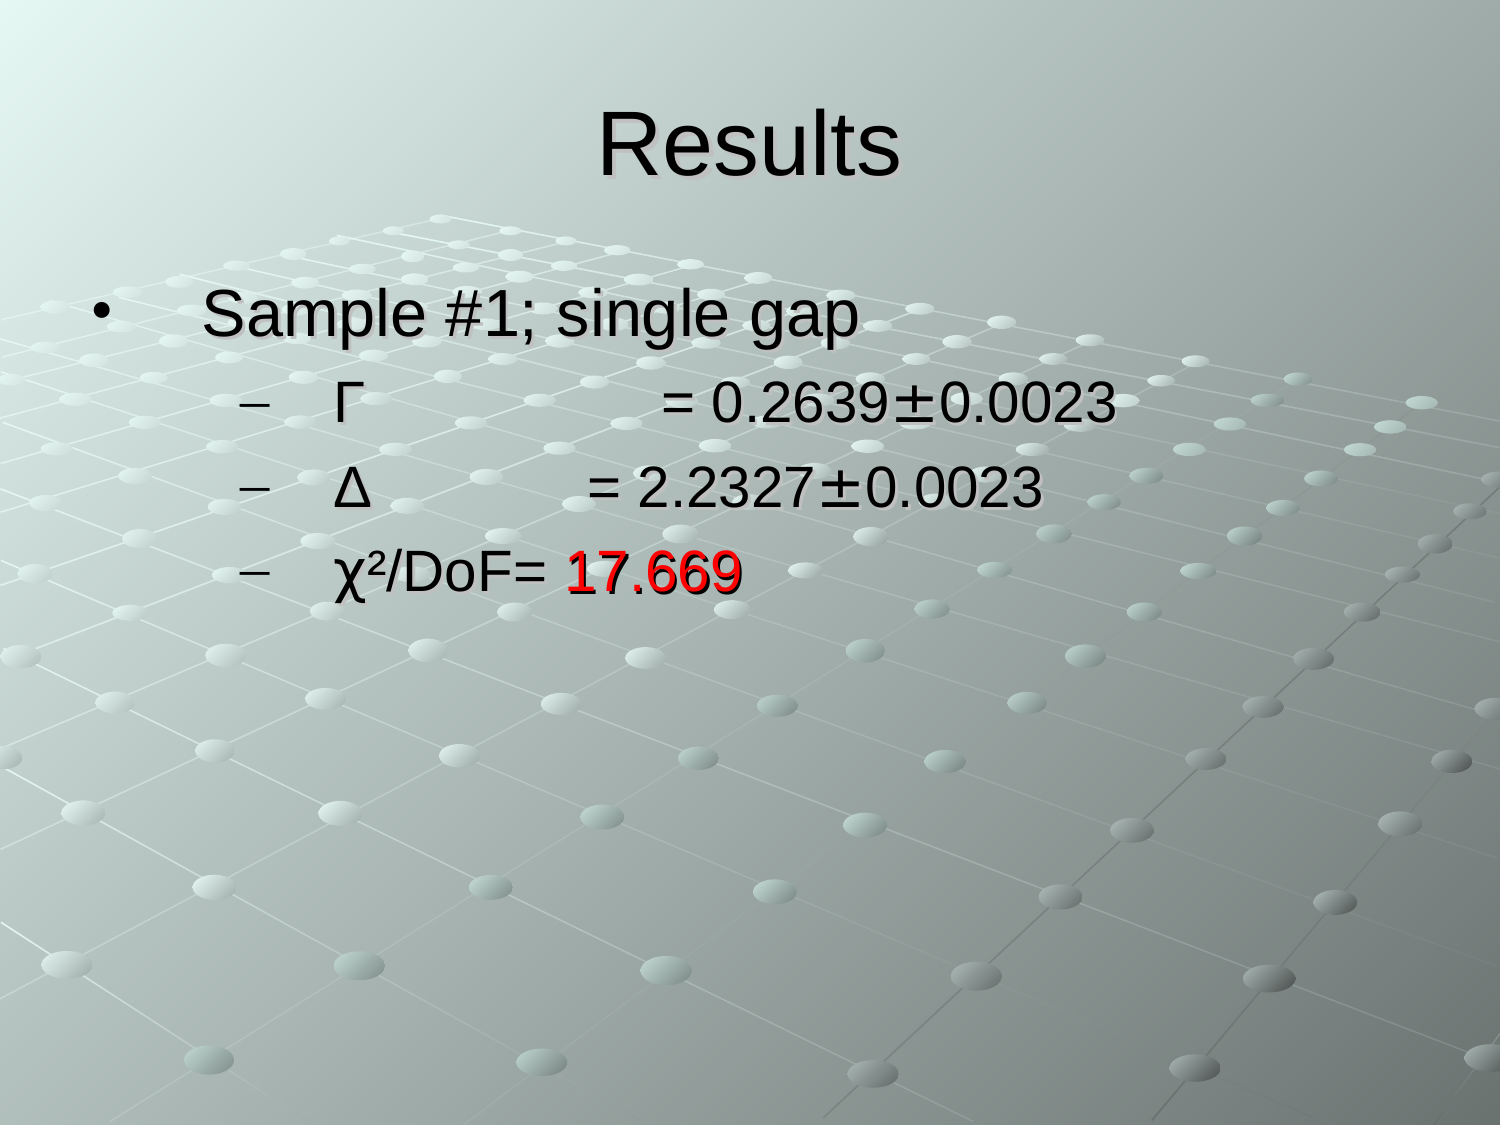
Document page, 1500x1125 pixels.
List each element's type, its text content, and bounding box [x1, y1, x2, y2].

title Results [75, 44, 1425, 233]
list Sample #1; single gap Γ = 0.2639±0.0023 Δ = 2.2327±0.0023 χ²/DoF = 17.669 [75, 262, 1425, 1005]
